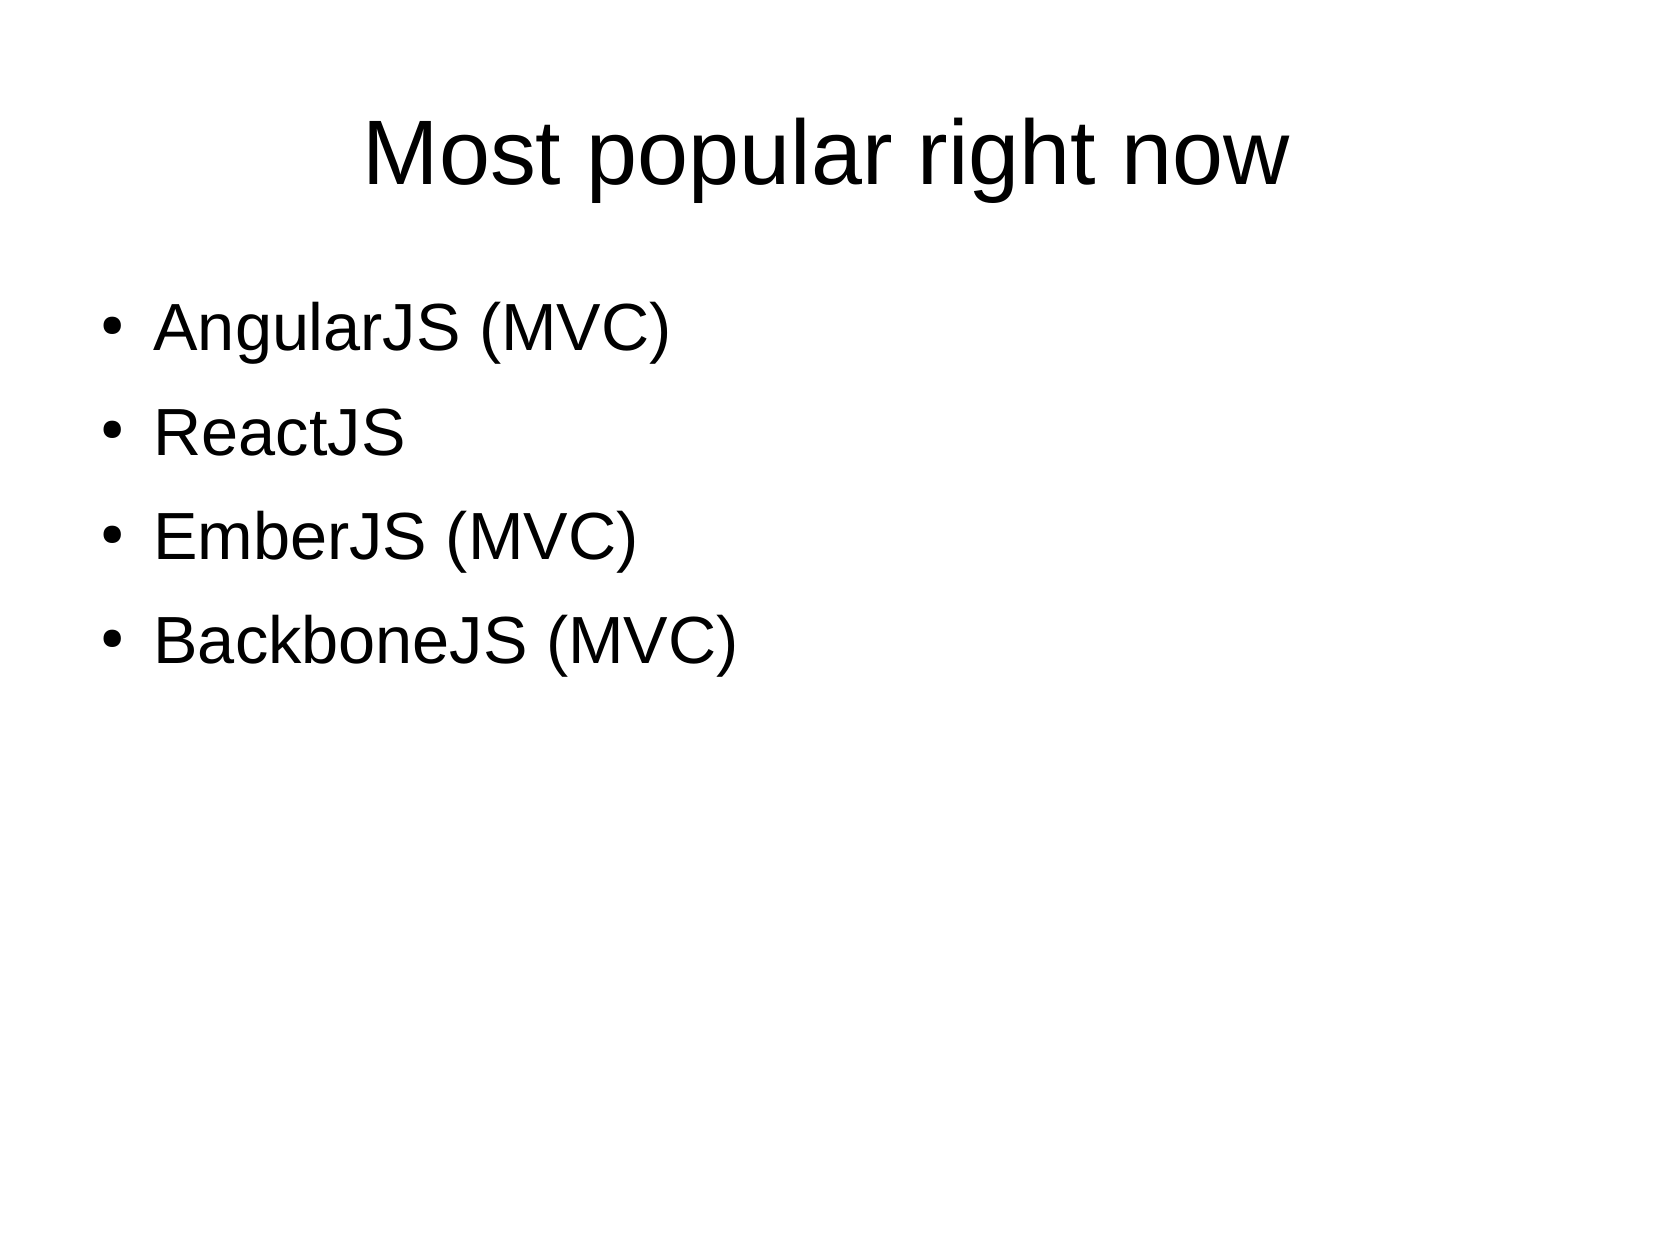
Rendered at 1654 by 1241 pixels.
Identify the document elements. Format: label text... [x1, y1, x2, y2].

title Most popular right now [82, 49, 1571, 257]
list AngularJS (MVC) ReactJS EmberJS (MVC) BackboneJS (MVC) [82, 290, 1571, 1010]
